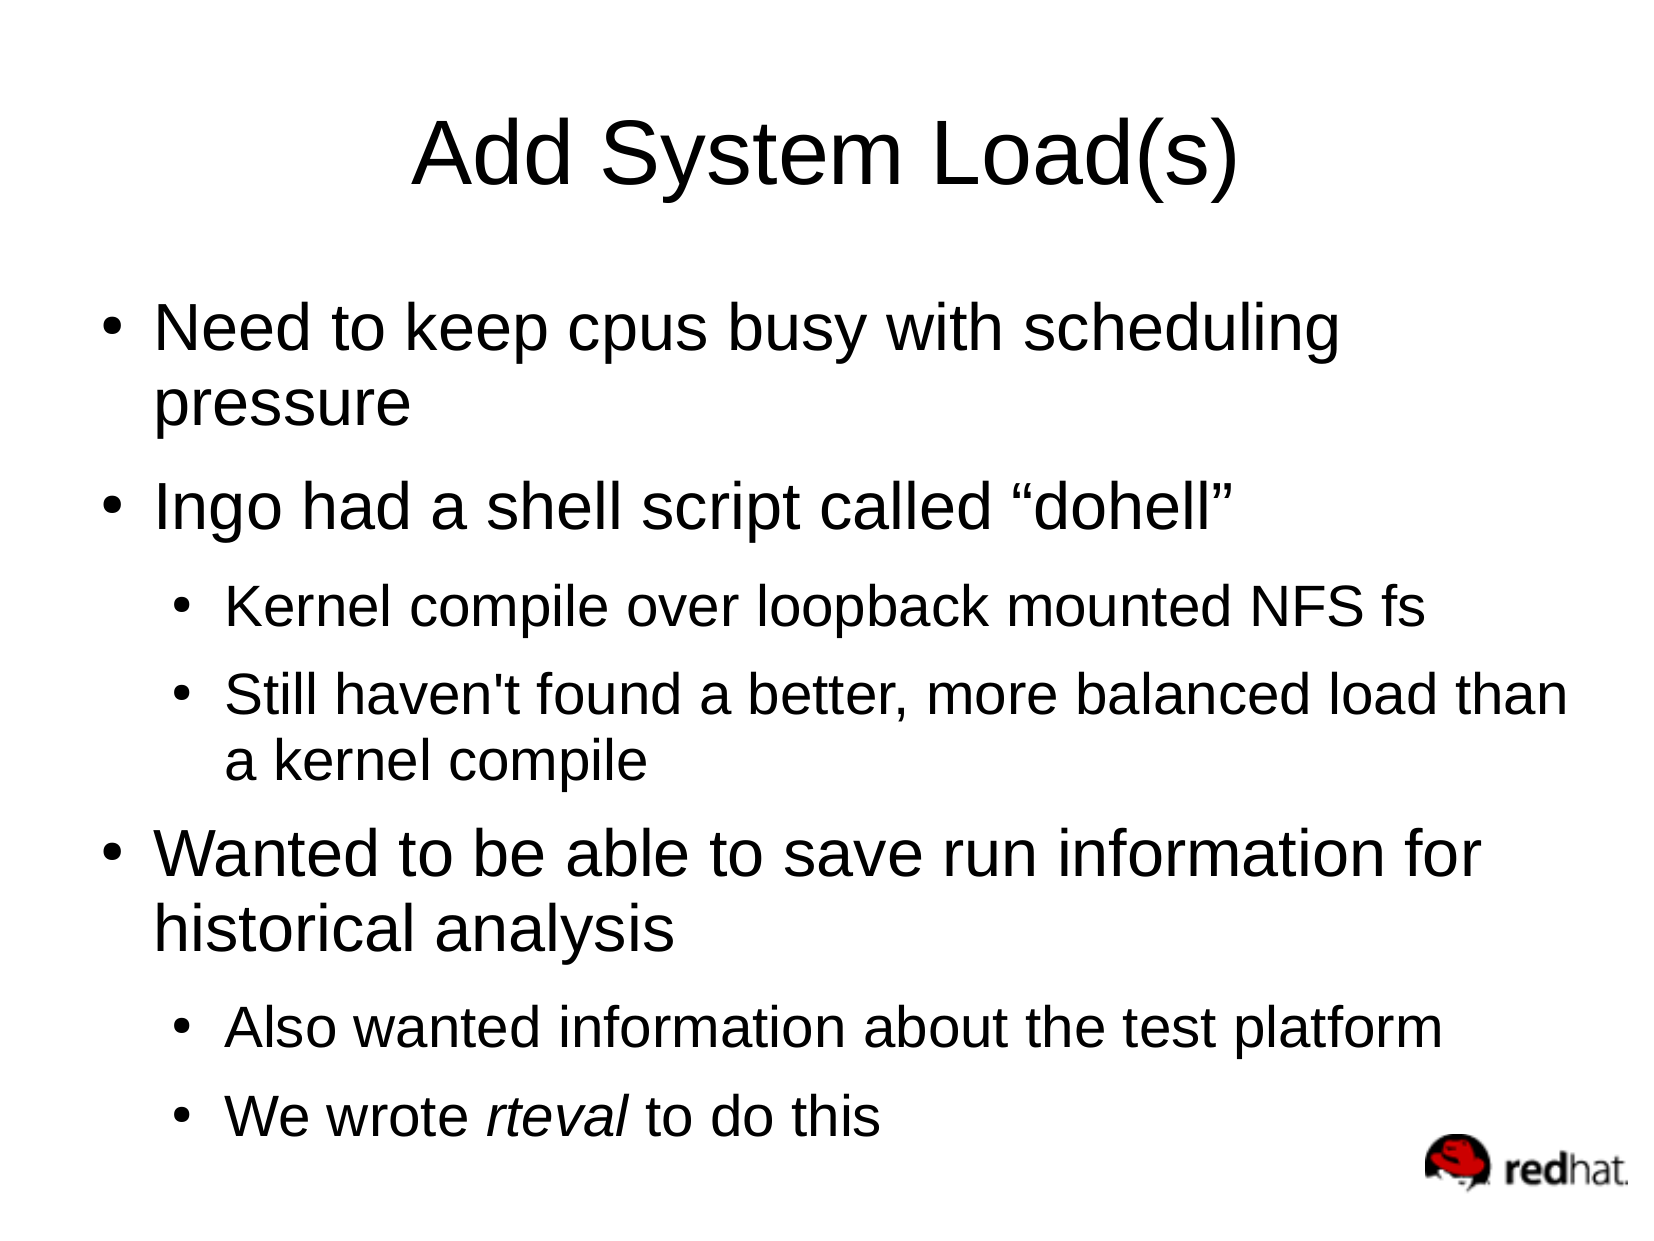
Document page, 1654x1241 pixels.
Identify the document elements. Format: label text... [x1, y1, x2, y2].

picture [1425, 1134, 1628, 1201]
list Need to keep cpus busy with scheduling pressure Ingo had a shell script called “dohell” Kernel compile over loopback mounted NFS fs Still haven't found a better, more balanced load than a kernel compile Wanted to be able to save run information for historical analysis Also wanted information about the test platform We wrote rteval to do this [82, 290, 1571, 1149]
title Add System Load(s) [82, 56, 1571, 250]
